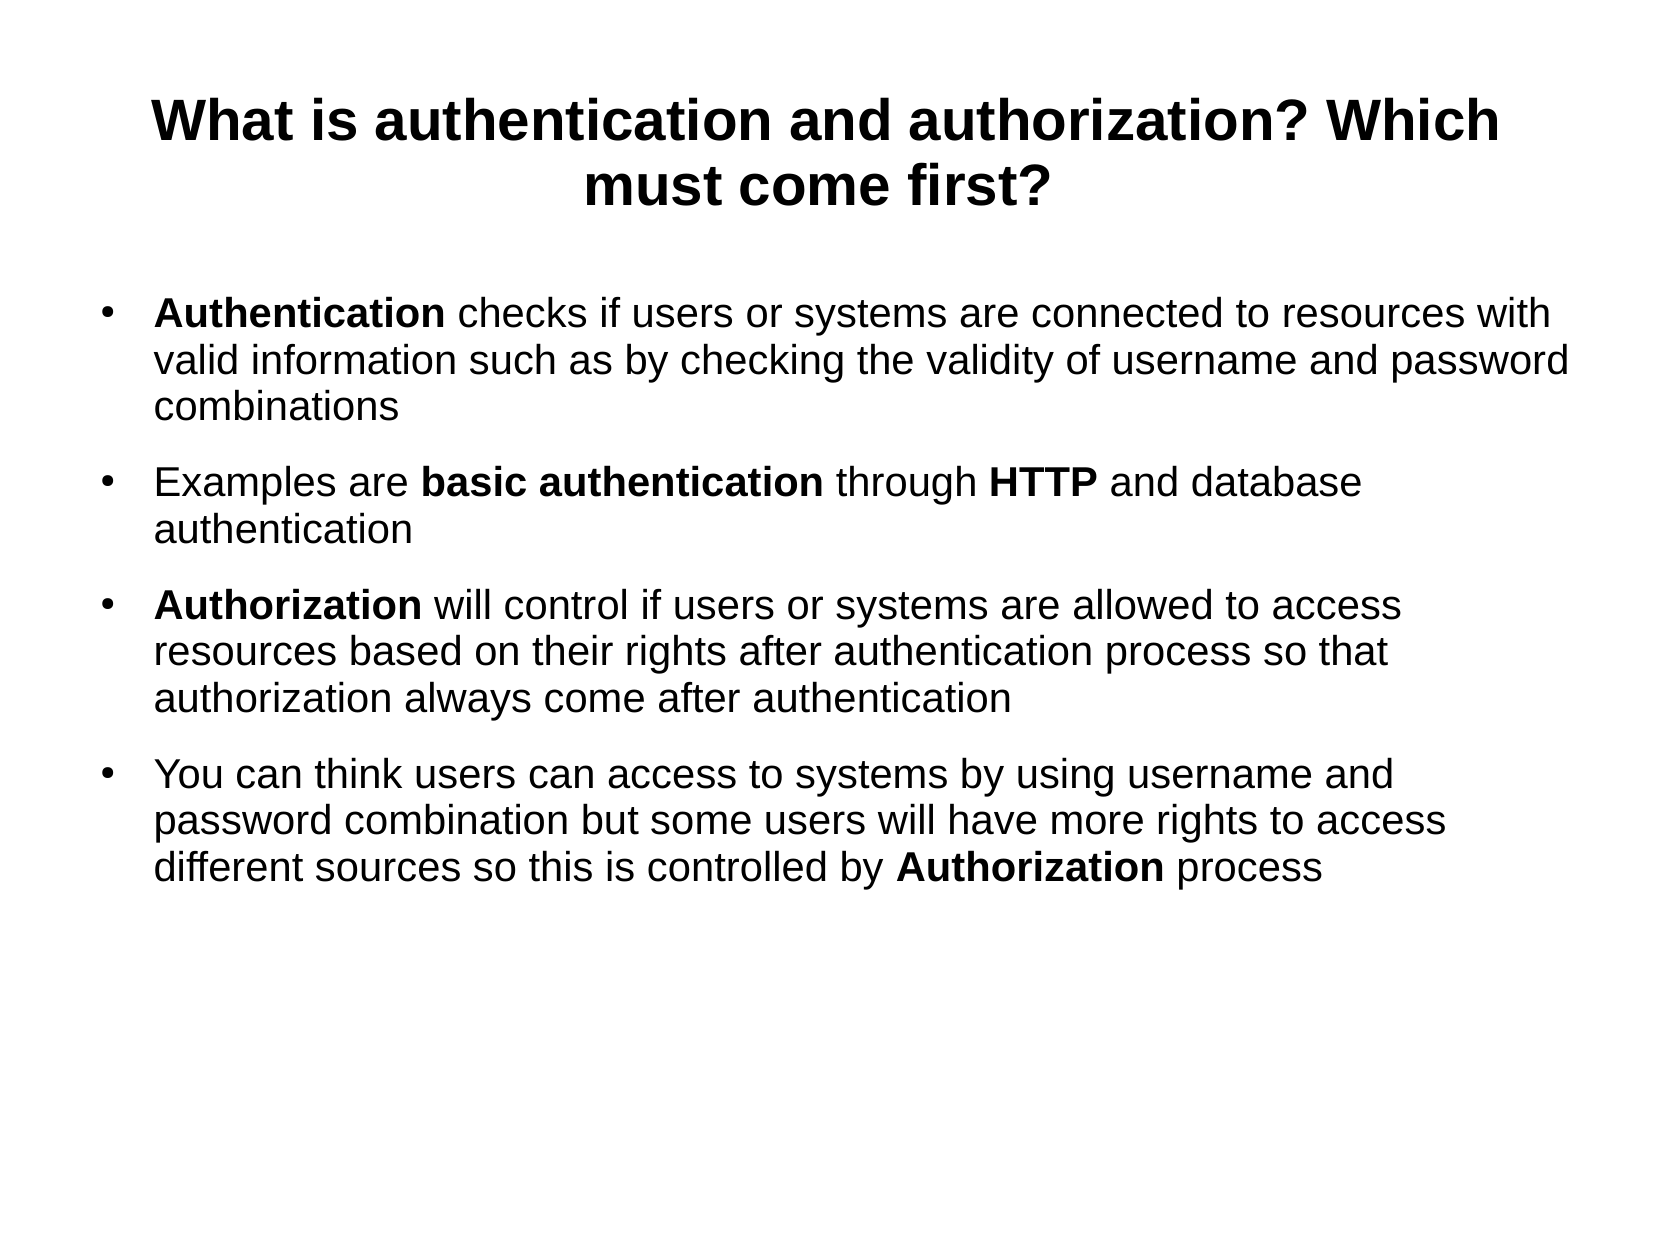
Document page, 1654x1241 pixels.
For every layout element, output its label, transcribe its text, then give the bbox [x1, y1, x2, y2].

list Authentication checks if users or systems are connected to resources with valid information such as by checking the validity of username and password combinations Examples are basic authentication through HTTP and database authentication Authorization will control if users or systems are allowed to access resources based on their rights after authentication process so that authorization always come after authentication You can think users can access to systems by using username and password combination but some users will have more rights to access different sources so this is controlled by Authorization process [82, 290, 1571, 1153]
title What is authentication and authorization? Which must come first? [82, 49, 1571, 257]
